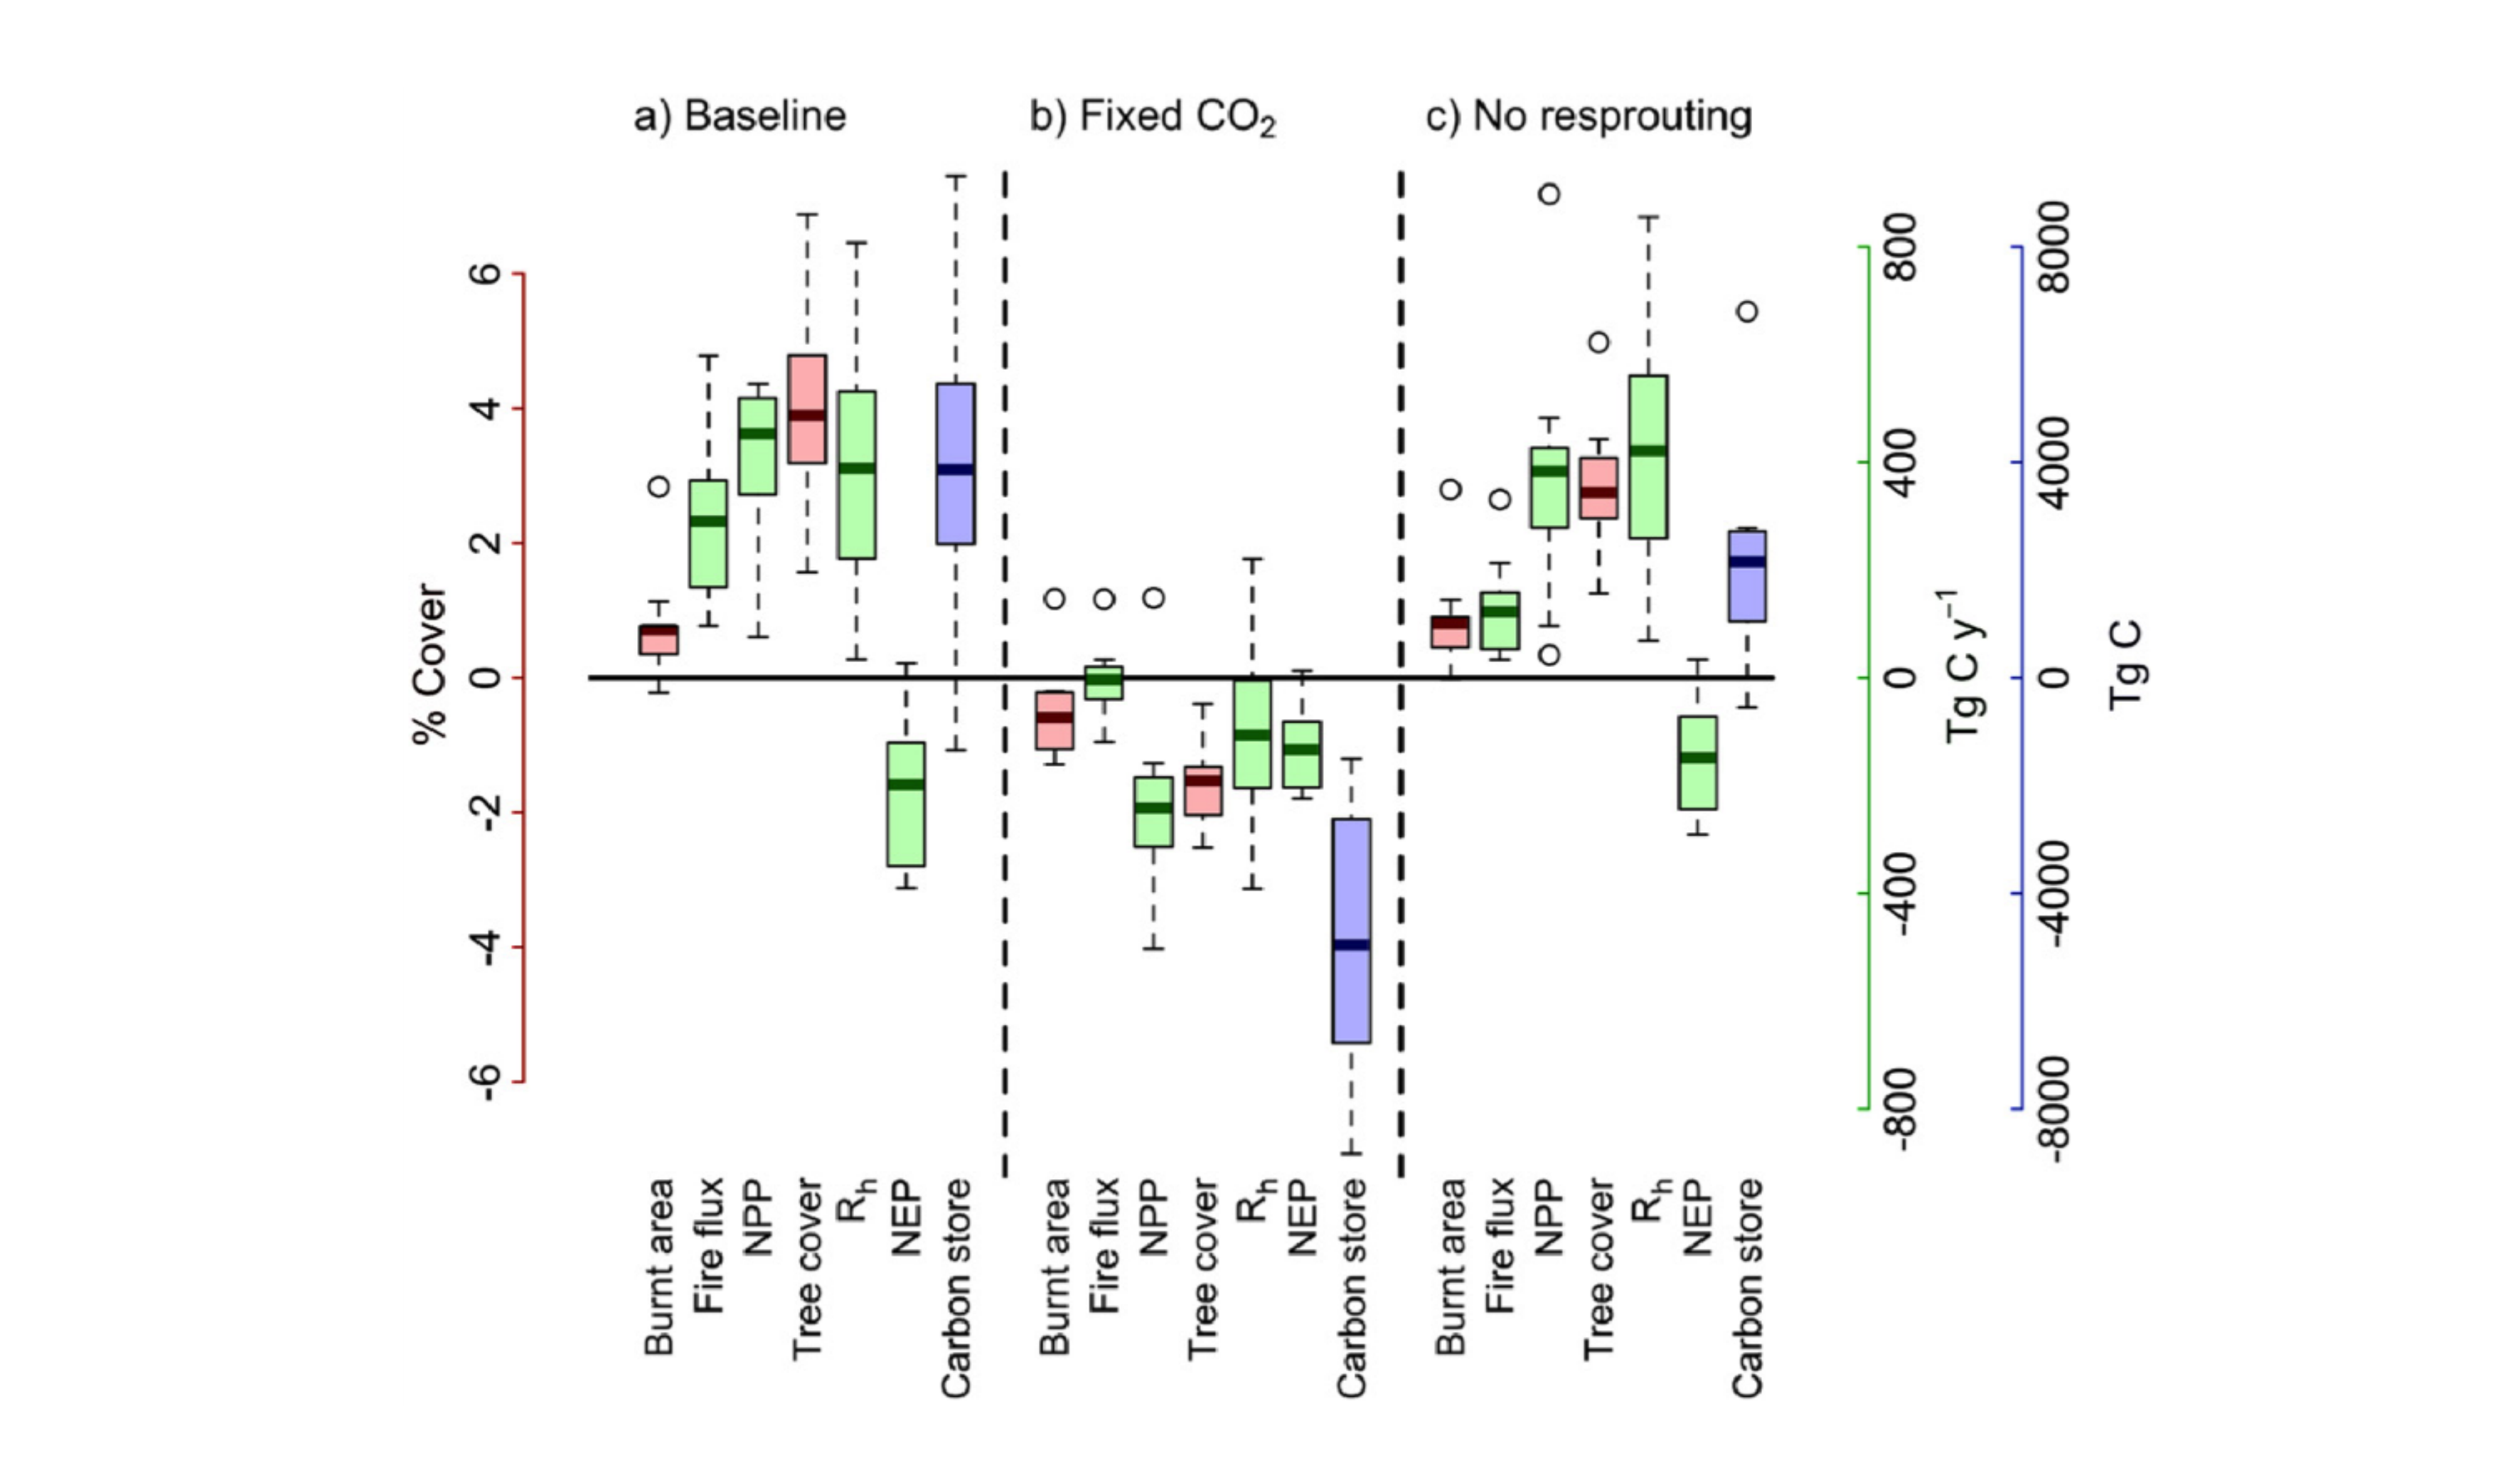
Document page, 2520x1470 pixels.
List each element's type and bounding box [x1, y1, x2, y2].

picture [402, 87, 2159, 1406]
